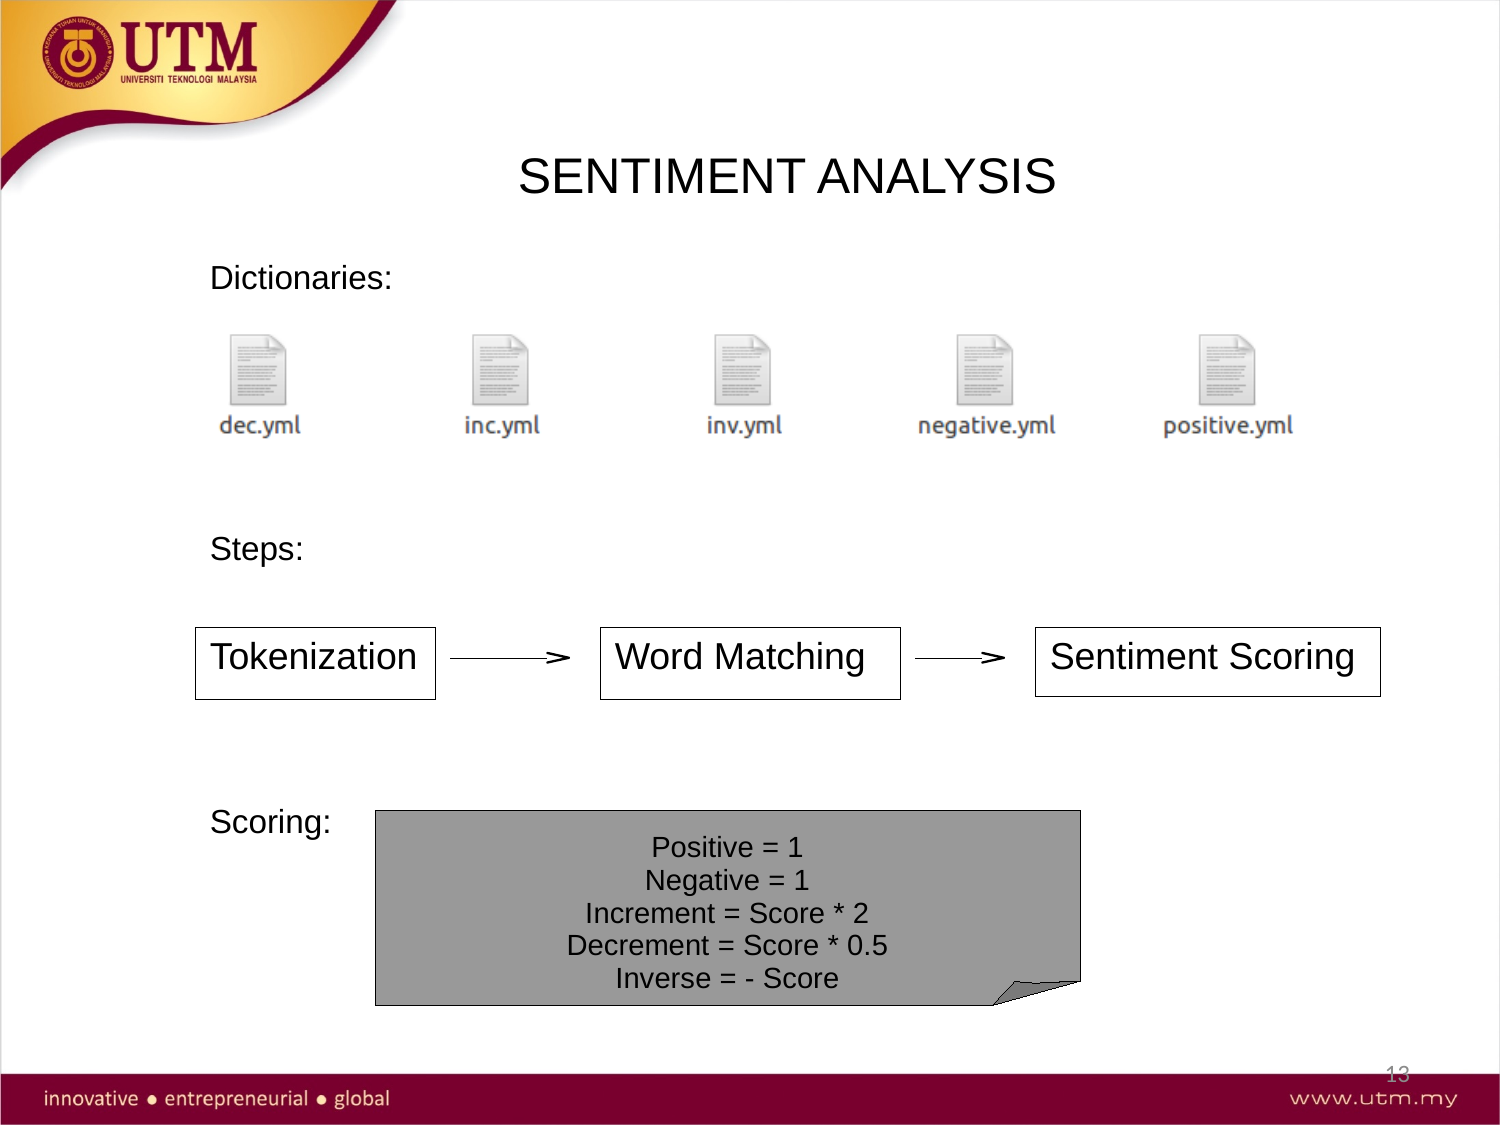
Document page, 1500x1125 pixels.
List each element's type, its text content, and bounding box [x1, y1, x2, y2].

text_box Tokenization [195, 627, 436, 700]
text_box Dictionaries: [195, 251, 451, 312]
text_box Scoring: [195, 796, 376, 886]
text_box Positive = 1 Negative = 1 Increment = Score * 2 Decrement = Score * 0.5 Inverse = - Score [375, 810, 1081, 1006]
text_box Steps: [195, 522, 391, 575]
text_box Word Matching [600, 627, 901, 700]
text_box Sentiment Scoring [1035, 627, 1381, 697]
text_box SENTIMENT ANALYSIS [495, 140, 1081, 212]
picture [0, 0, 1500, 1125]
